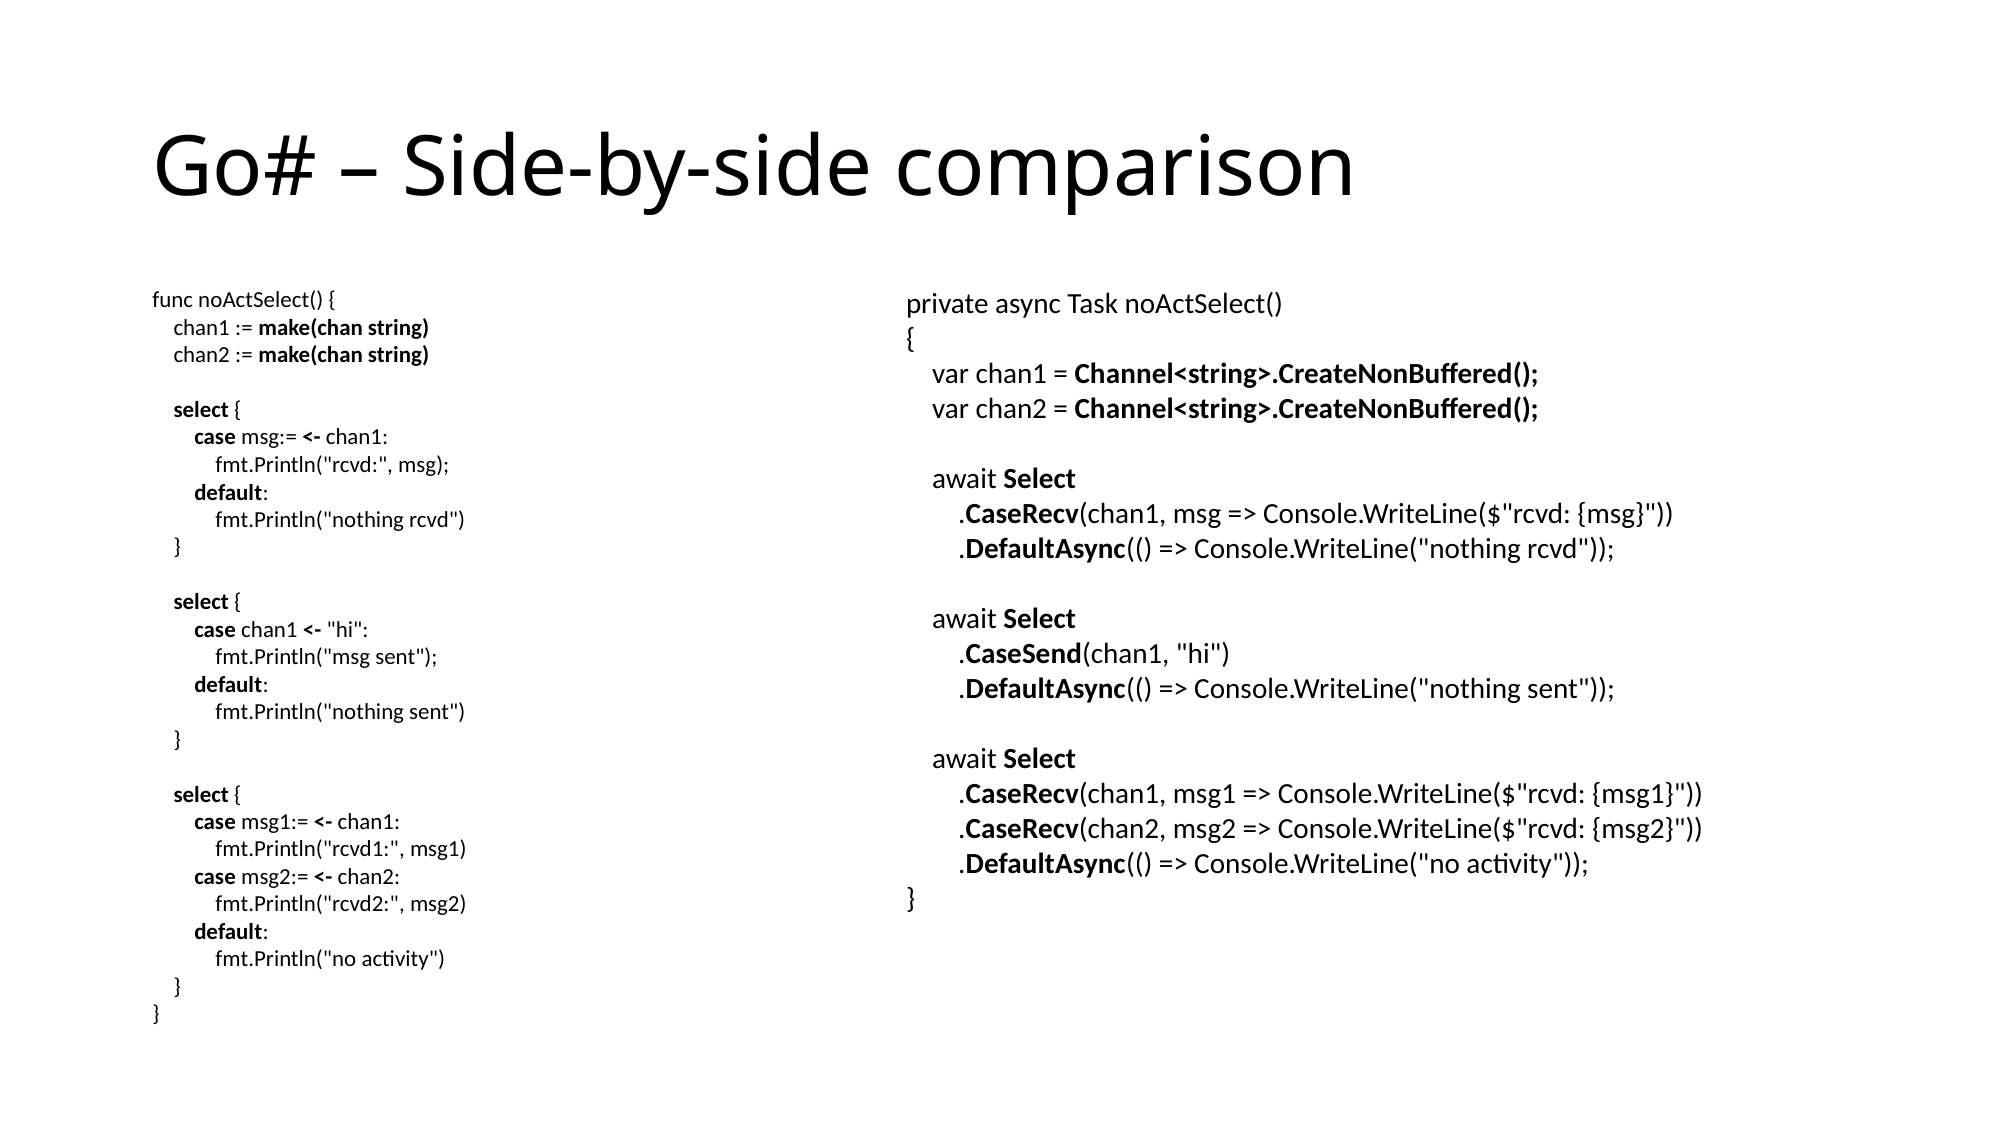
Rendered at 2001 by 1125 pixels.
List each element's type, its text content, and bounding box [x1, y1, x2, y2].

text_box func noActSelect() { chan1 := make(chan string) chan2 := make(chan string) select { case msg:= <- chan1: fmt.Println("rcvd:", msg); default: fmt.Println("nothing rcvd") } select { case chan1 <- "hi": fmt.Println("msg sent"); default: fmt.Println("nothing sent") } select { case msg1:= <- chan1: fmt.Println("rcvd1:", msg1) case msg2:= <- chan2: fmt.Println("rcvd2:", msg2) default: fmt.Println("no activity") } } [137, 277, 874, 1043]
text_box private async Task noActSelect() { var chan1 = Channel<string>.CreateNonBuffered(); var chan2 = Channel<string>.CreateNonBuffered(); await Select .CaseRecv(chan1, msg => Console.WriteLine($"rcvd: {msg}")) .DefaultAsync(() => Console.WriteLine("nothing rcvd")); await Select .CaseSend(chan1, "hi") .DefaultAsync(() => Console.WriteLine("nothing sent")); await Select .CaseRecv(chan1, msg1 => Console.WriteLine($"rcvd: {msg1}")) .CaseRecv(chan2, msg2 => Console.WriteLine($"rcvd: {msg2}")) .DefaultAsync(() => Console.WriteLine("no activity")); } [891, 277, 1863, 929]
title Go# – Side-by-side comparison [137, 59, 1863, 278]
